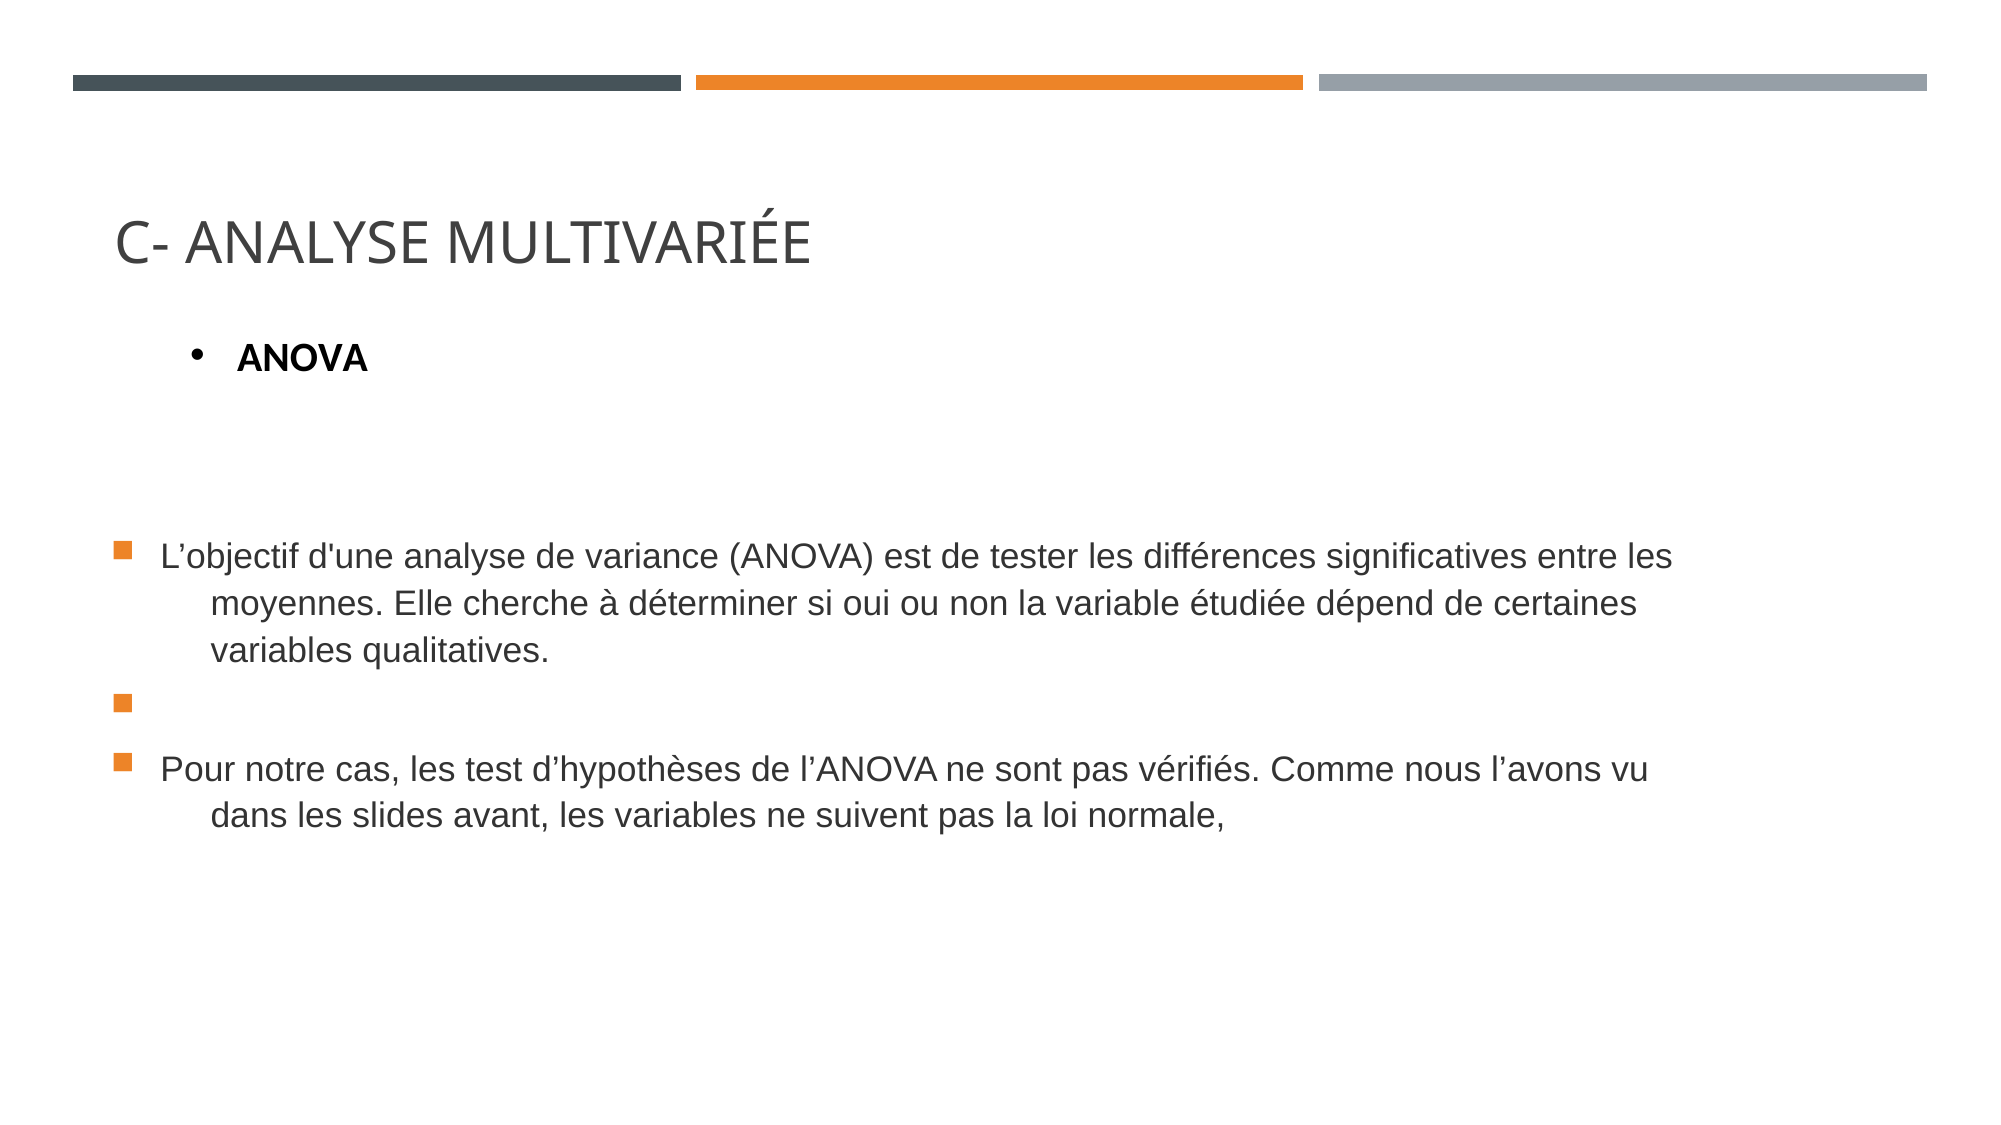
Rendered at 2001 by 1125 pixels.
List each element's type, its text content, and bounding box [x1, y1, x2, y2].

text_box C- Analyse MULTIVARIée [100, 115, 908, 283]
list L’objectif d'une analyse de variance (ANOVA) est de tester les différences significatives entre les moyennes. Elle cherche à déterminer si oui ou non la variable étudiée dépend de certaines variables qualitatives. Pour notre cas, les test d’hypothèses de l’ANOVA ne sont pas vérifiés. Comme nous l’avons vu dans les slides avant, les variables ne suivent pas la loi normale, [95, 383, 1733, 981]
text_box ANOVA [175, 321, 675, 388]
